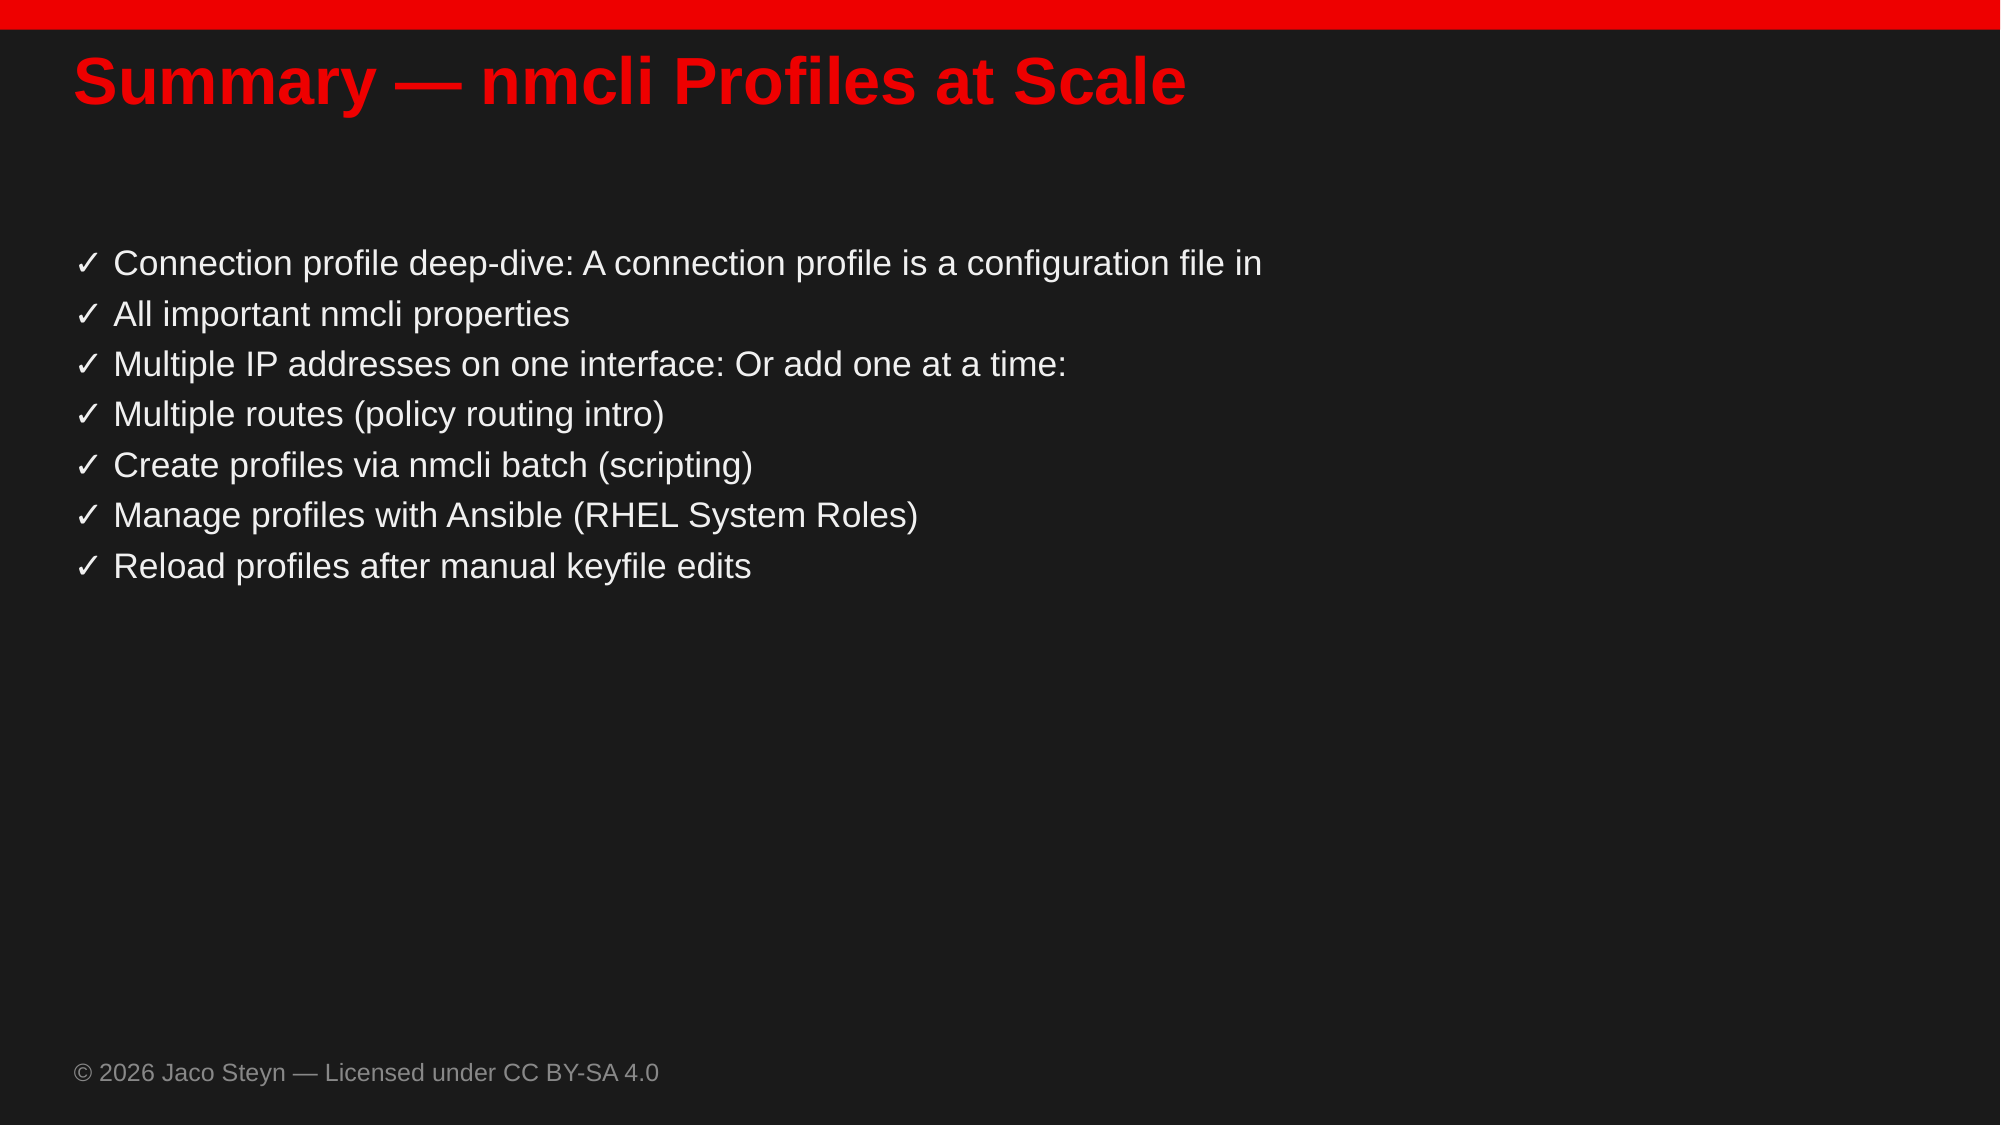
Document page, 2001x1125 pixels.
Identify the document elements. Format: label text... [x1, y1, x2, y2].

text_box Summary — nmcli Profiles at Scale [59, 36, 1942, 208]
text_box © 2026 Jaco Steyn — Licensed under CC BY-SA 4.0 [59, 1051, 1942, 1093]
text_box [0, 0, 2001, 30]
text_box ✓ Connection profile deep-dive: A connection profile is a configuration file in ✓ All important nmcli properties ✓ Multiple IP addresses on one interface: Or add one at a time: ✓ Multiple routes (policy routing intro) ✓ Create profiles via nmcli batch (scripting) ✓ Manage profiles with Ansible (RHEL System Roles) ✓ Reload profiles after manual keyfile edits [59, 236, 1942, 1037]
